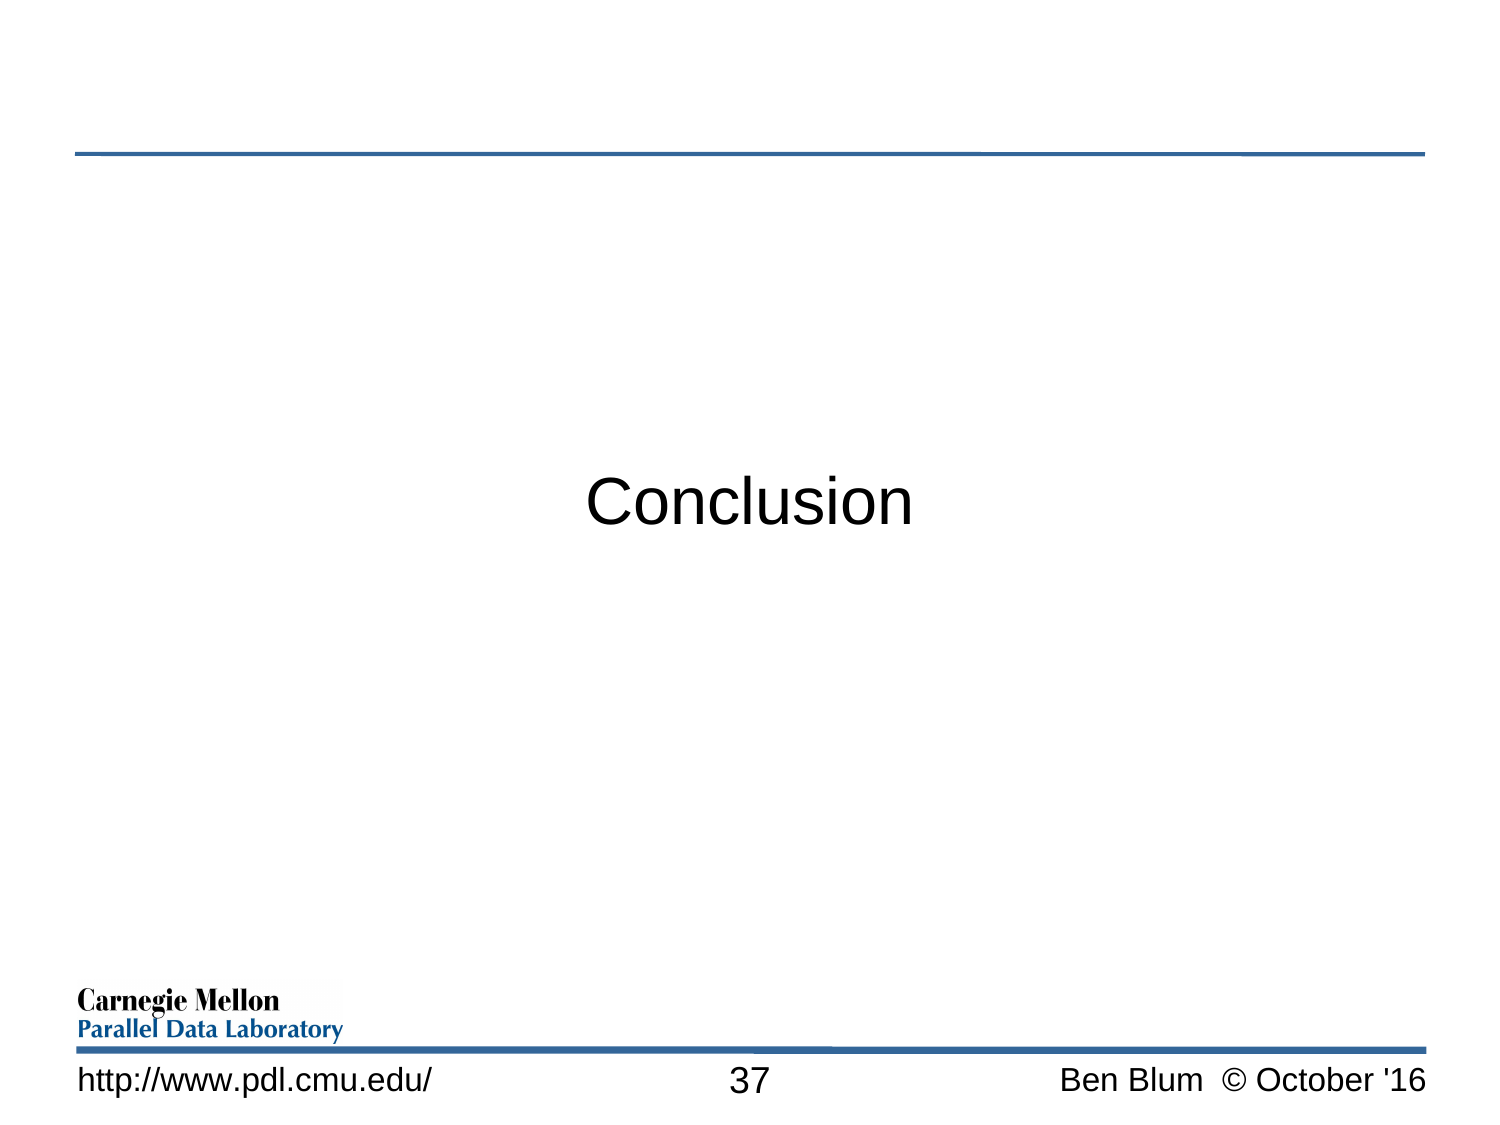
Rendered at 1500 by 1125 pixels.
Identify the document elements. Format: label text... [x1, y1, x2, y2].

picture [77, 979, 343, 1044]
subtitle Conclusion [112, 50, 1388, 946]
